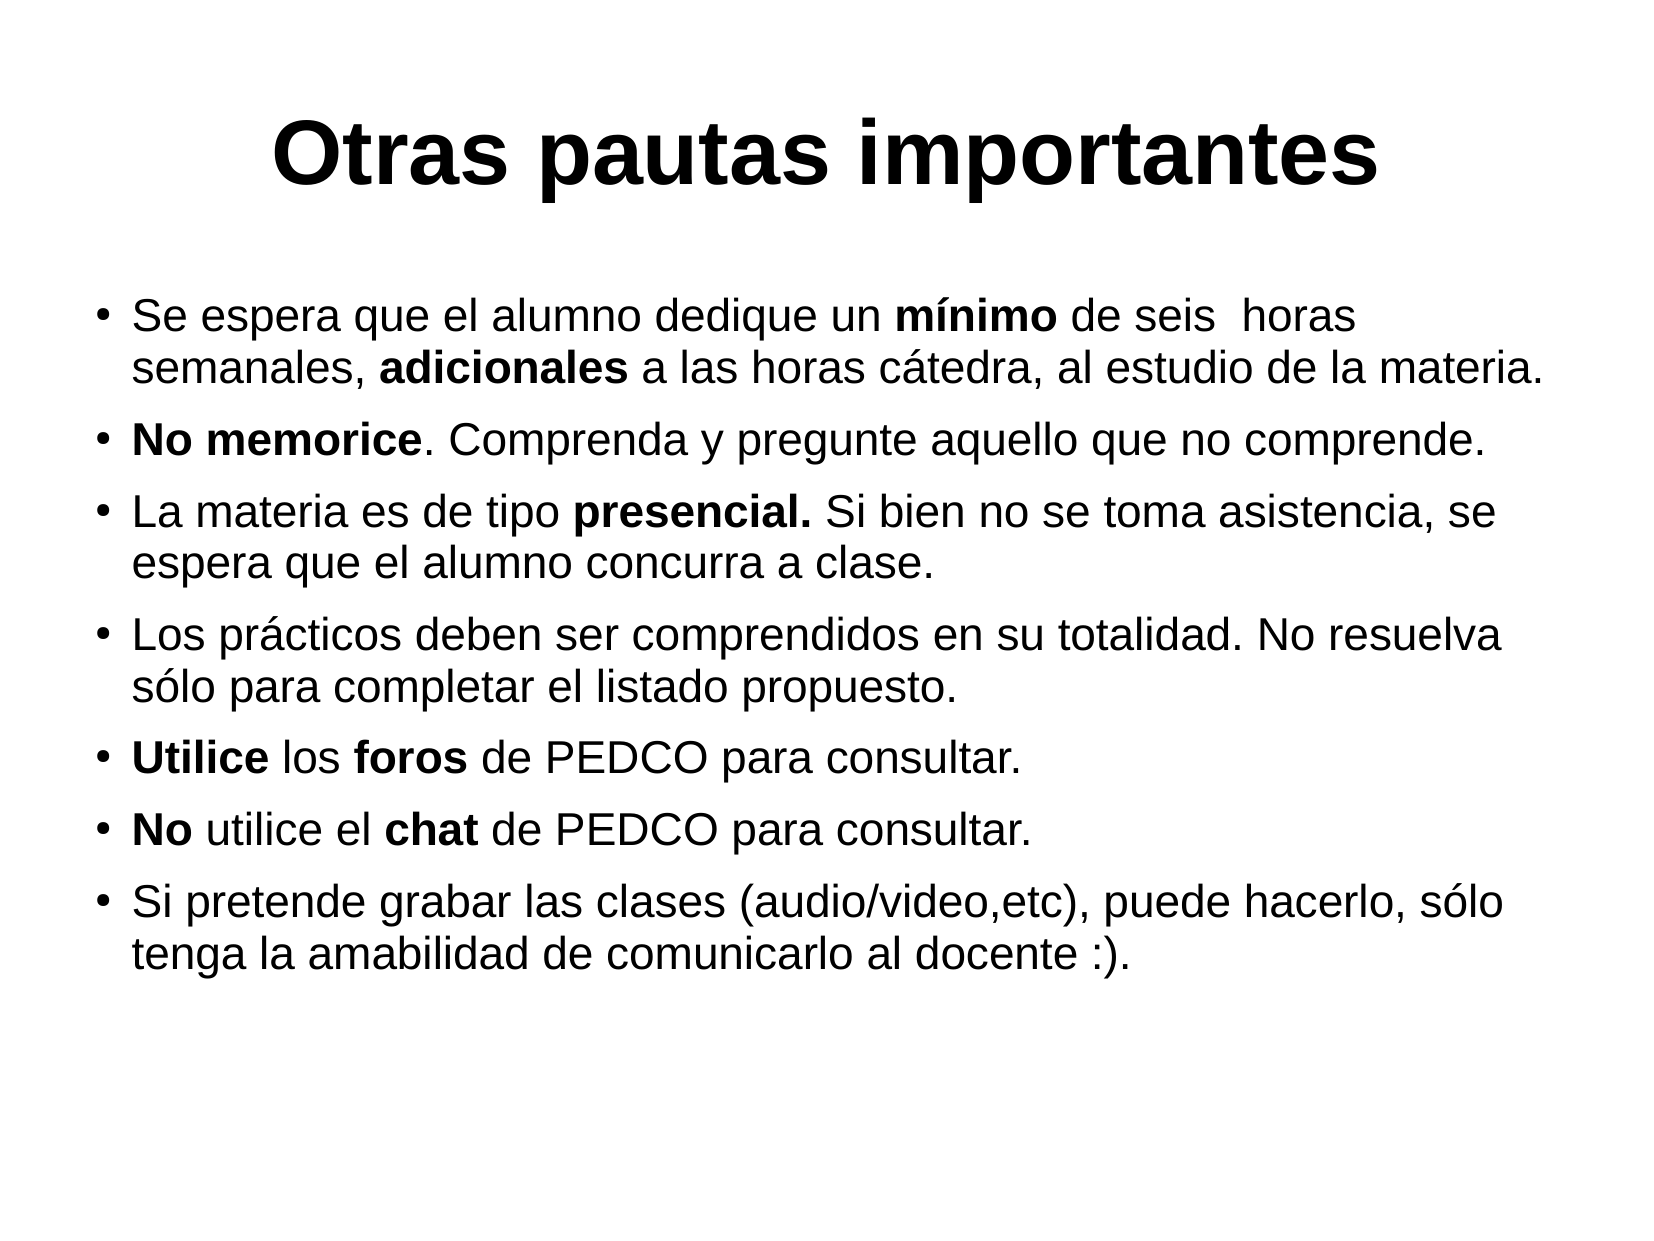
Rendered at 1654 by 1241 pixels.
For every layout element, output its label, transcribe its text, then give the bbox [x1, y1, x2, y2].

title Otras pautas importantes [82, 49, 1571, 257]
list Se espera que el alumno dedique un mínimo de seis horas semanales, adicionales a las horas cátedra, al estudio de la materia. No memorice. Comprenda y pregunte aquello que no comprende. La materia es de tipo presencial. Si bien no se toma asistencia, se espera que el alumno concurra a clase. Los prácticos deben ser comprendidos en su totalidad. No resuelva sólo para completar el listado propuesto. Utilice los foros de PEDCO para consultar. No utilice el chat de PEDCO para consultar. Si pretende grabar las clases (audio/video,etc), puede hacerlo, sólo tenga la amabilidad de comunicarlo al docente :). [82, 290, 1571, 1010]
